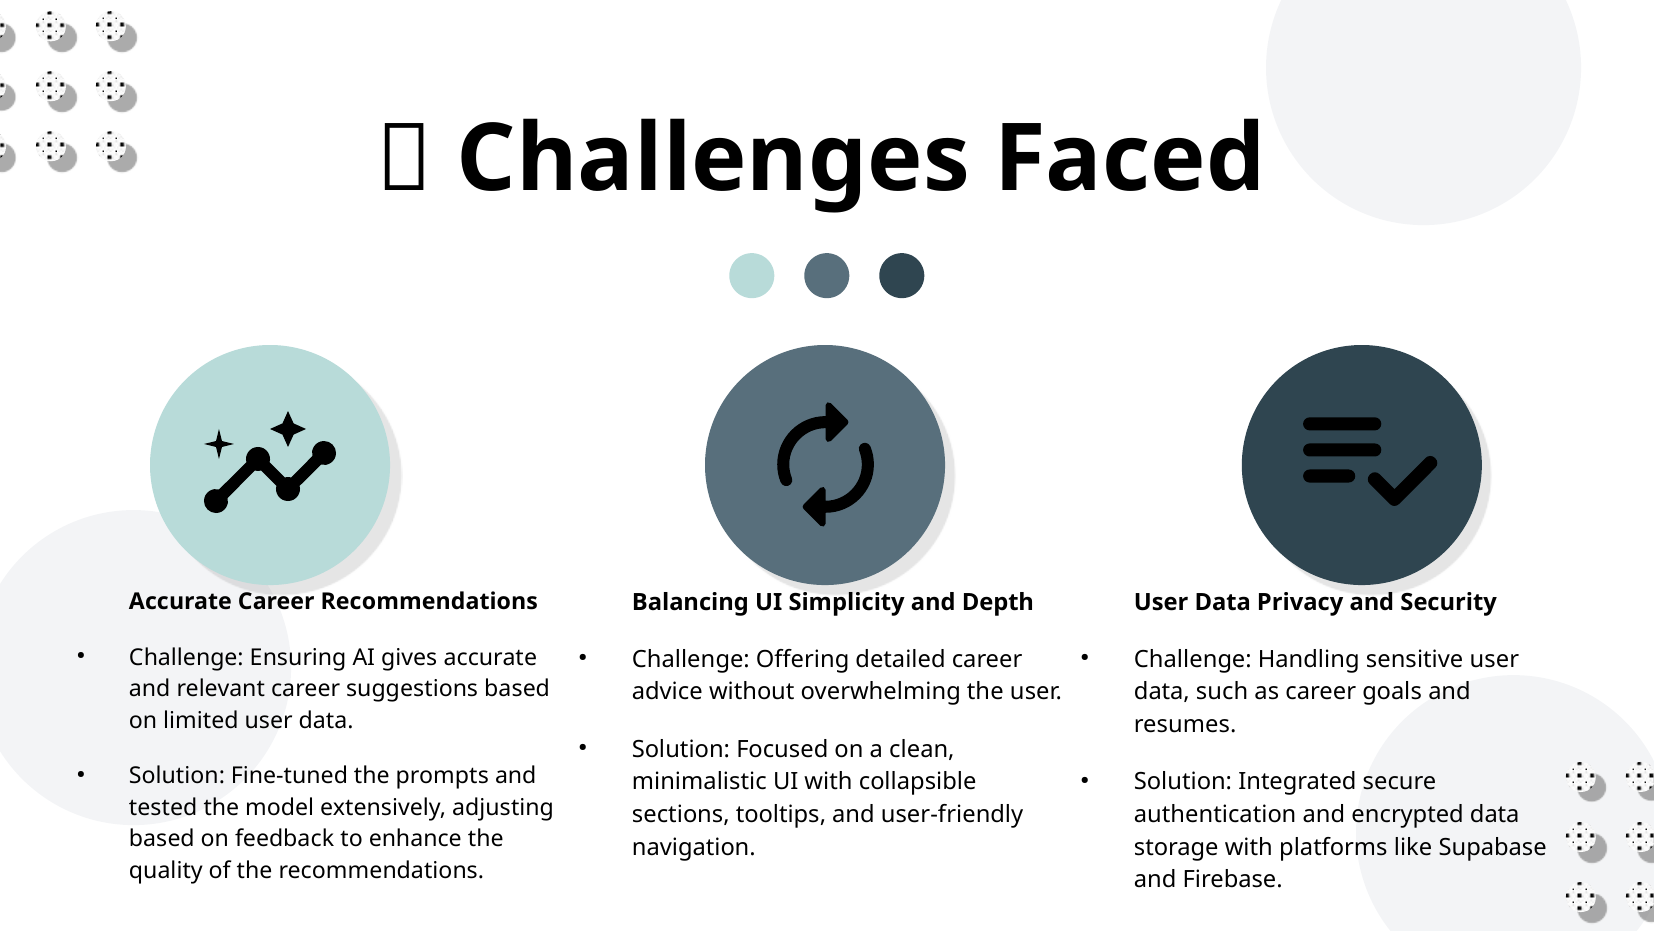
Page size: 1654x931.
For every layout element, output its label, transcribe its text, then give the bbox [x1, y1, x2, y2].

picture [1625, 881, 1654, 912]
picture [95, 11, 126, 42]
list Balancing UI Simplicity and Depth Challenge: Offering detailed career advice without overwhelming the user. Solution: Focused on a clean, minimalistic UI with collapsible sections, tooltips, and user-friendly navigation. [578, 584, 1063, 916]
picture [35, 71, 66, 102]
picture [35, 131, 67, 162]
list User Data Privacy and Security Challenge: Handling sensitive user data, such as career goals and resumes. Solution: Integrated secure authentication and encrypted data storage with platforms like Supabase and Firebase. [1080, 584, 1565, 916]
picture [1565, 761, 1596, 793]
picture [0, 134, 7, 159]
list Accurate Career Recommendations Challenge: Ensuring AI gives accurate and relevant career suggestions based on limited user data. Solution: Fine-tuned the prompts and tested the model extensively, adjusting based on feedback to enhance the quality of the recommendations. [76, 584, 562, 916]
text_box [804, 253, 850, 299]
picture [1565, 821, 1596, 853]
title 🚧 Challenges Faced [76, 76, 1565, 233]
picture [0, 14, 6, 39]
text_box [729, 253, 775, 299]
picture [0, 74, 6, 99]
picture [195, 390, 346, 541]
picture [750, 388, 902, 541]
picture [1565, 882, 1596, 913]
text_box [879, 253, 925, 299]
picture [99, 71, 122, 76]
text_box [1241, 345, 1482, 584]
picture [1286, 375, 1450, 538]
picture [1625, 821, 1654, 853]
picture [1625, 761, 1654, 792]
text_box [705, 345, 946, 584]
text_box [150, 345, 391, 584]
picture [35, 11, 66, 42]
